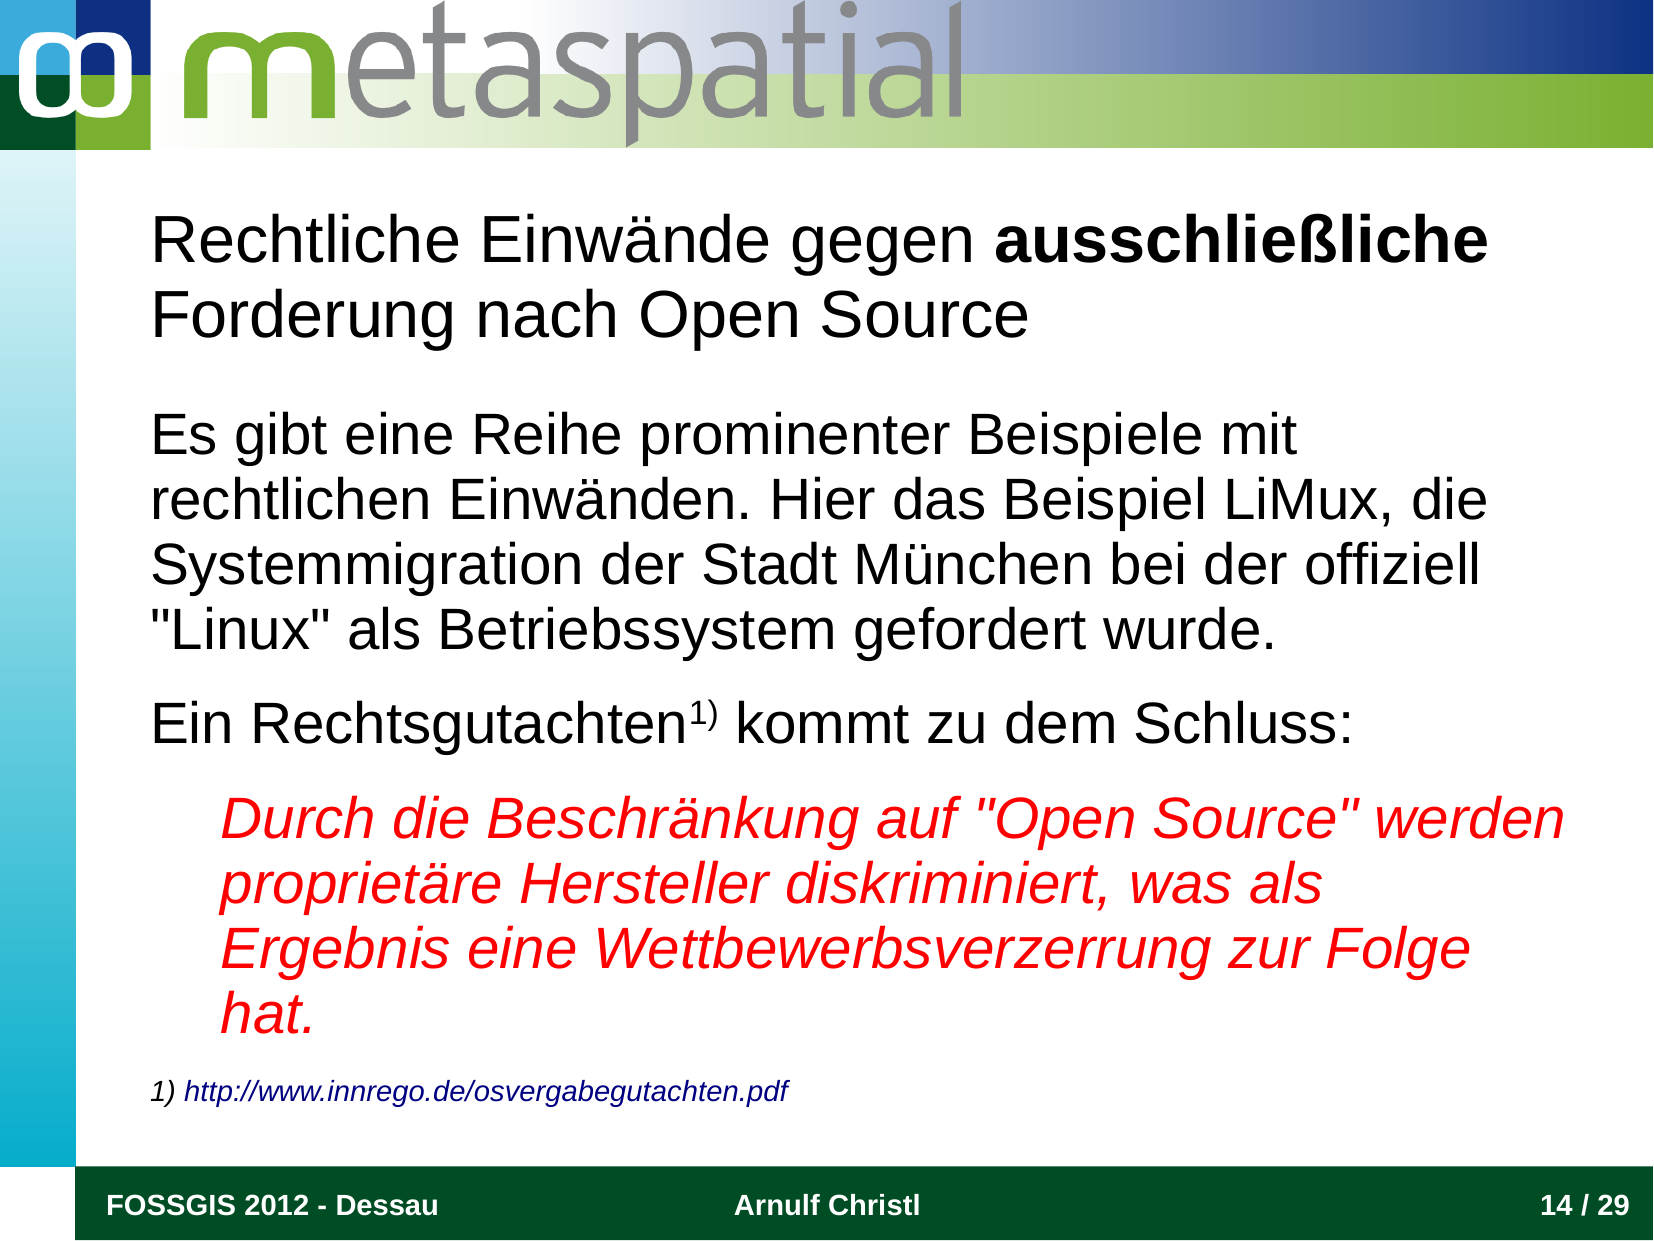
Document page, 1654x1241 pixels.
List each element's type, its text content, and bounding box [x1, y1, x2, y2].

picture [0, 0, 961, 150]
list Es gibt eine Reihe prominenter Beispiele mit rechtlichen Einwänden. Hier das Beispiel LiMux, die Systemmigration der Stadt München bei der offiziell "Linux" als Betriebssystem gefordert wurde. Ein Rechtsgutachten1) kommt zu dem Schluss: Durch die Beschränkung auf "Open Source" werden proprietäre Hersteller diskriminiert, was als Ergebnis eine Wettbewerbsverzerrung zur Folge hat. 1) http://www.innrego.de/osvergabegutachten.pdf [150, 401, 1571, 1111]
title Rechtliche Einwände gegen ausschließliche Forderung nach Open Source [150, 173, 1571, 381]
